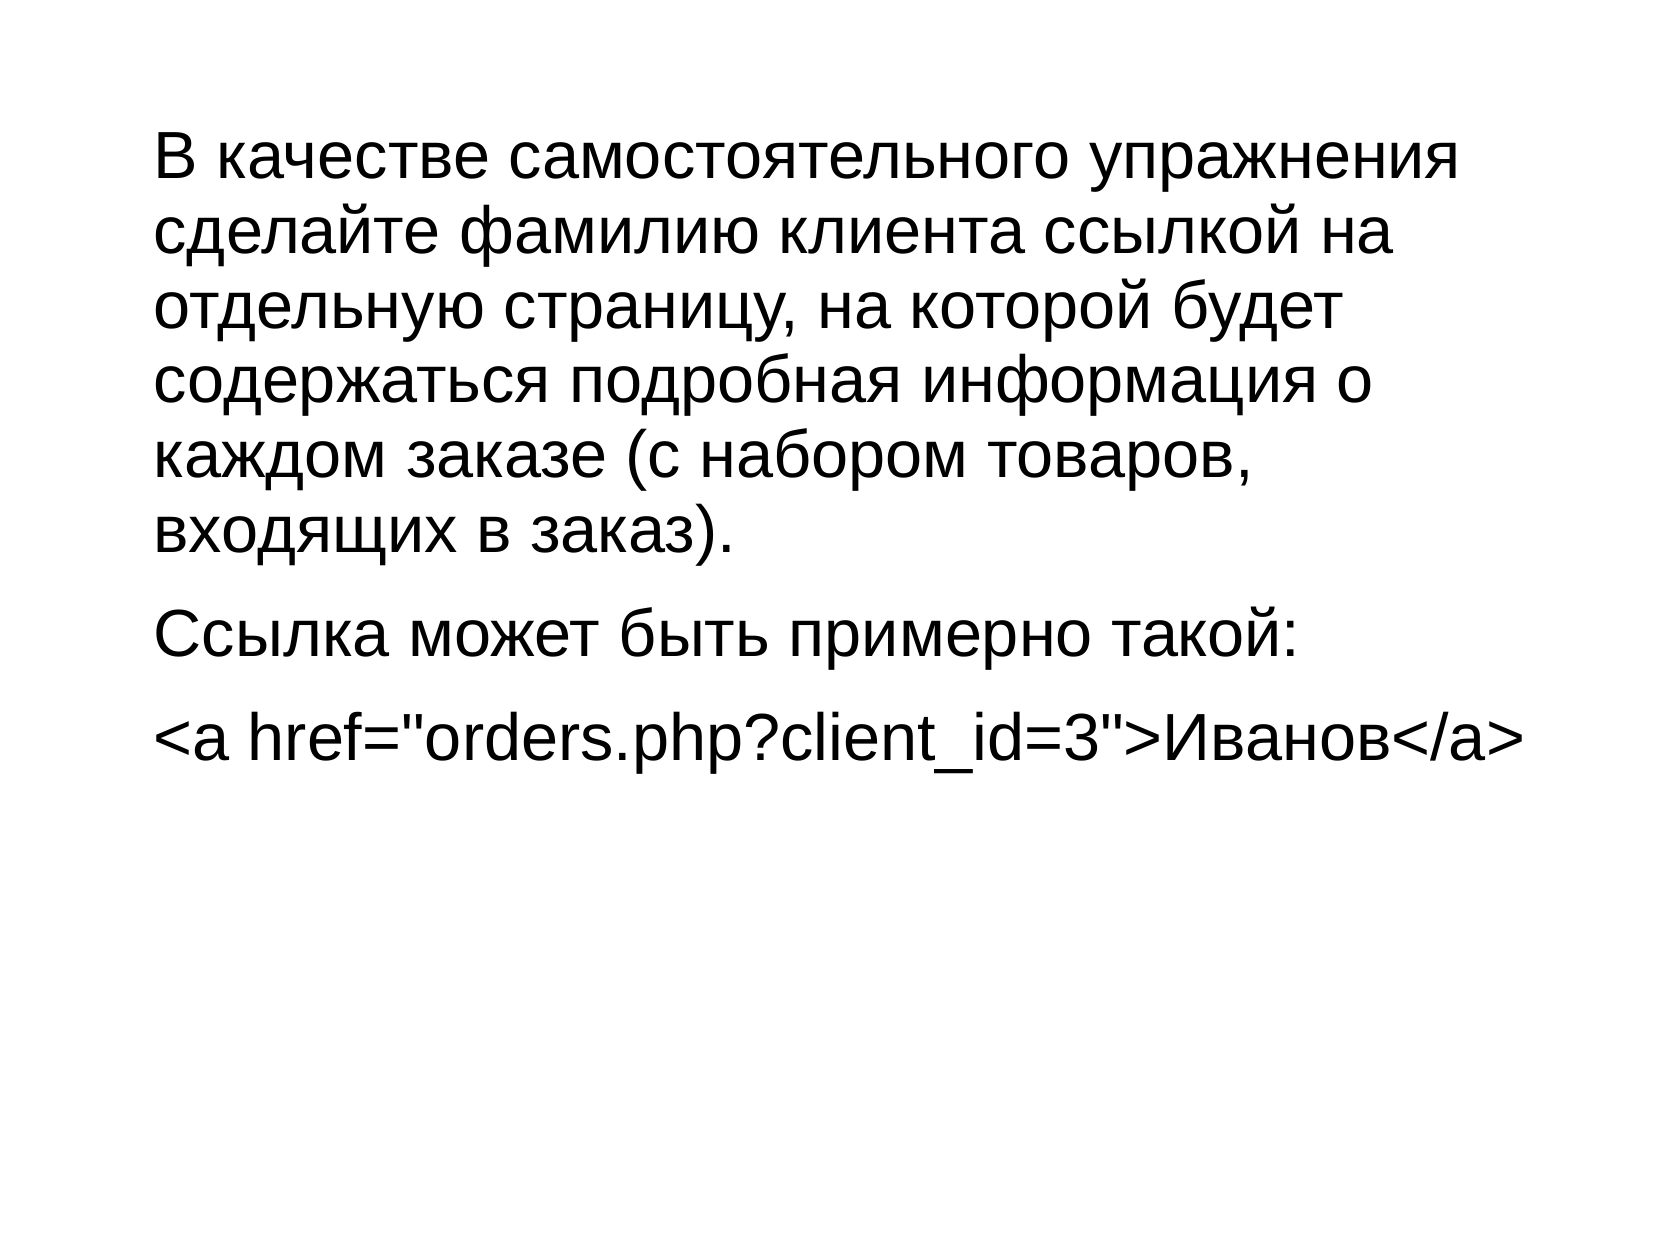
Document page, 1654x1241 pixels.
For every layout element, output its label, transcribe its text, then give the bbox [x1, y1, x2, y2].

list В качестве самостоятельного упражнения сделайте фамилию клиента ссылкой на отдельную страницу, на которой будет содержаться подробная информация о каждом заказе (с набором товаров, входящих в заказ). Ссылка может быть примерно такой: <a href="orders.php?client_id=3">Иванов</a> [82, 118, 1571, 1109]
